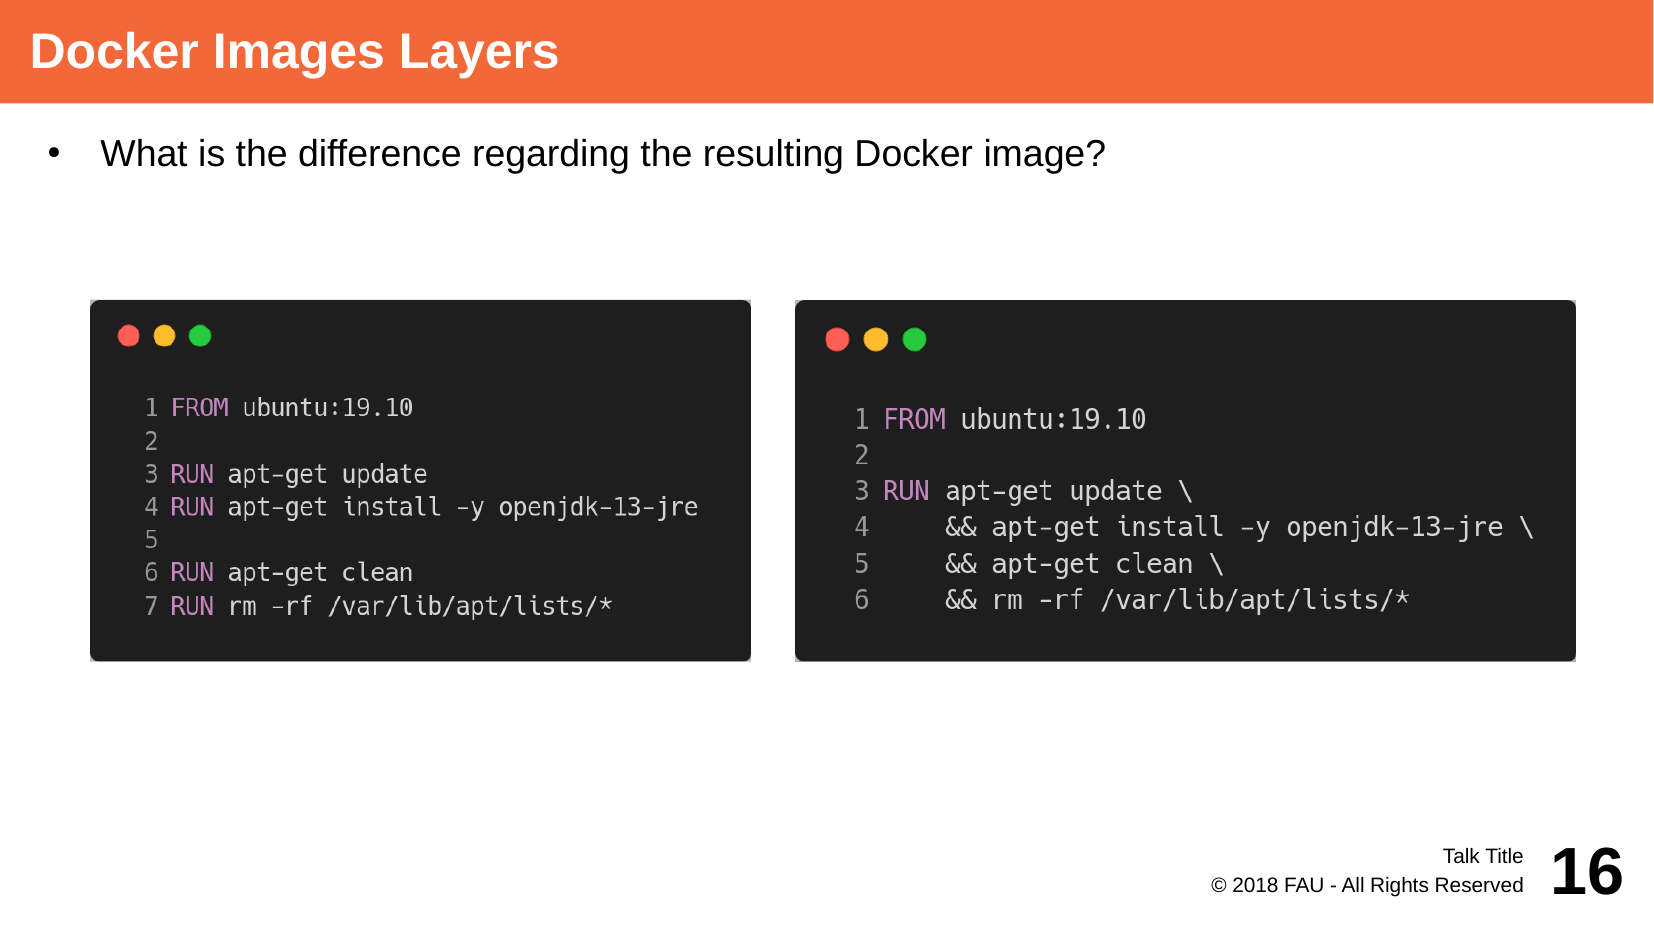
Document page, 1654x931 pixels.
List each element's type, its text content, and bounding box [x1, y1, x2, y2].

picture [90, 299, 751, 662]
picture [795, 299, 1576, 662]
title Docker Images Layers [0, 0, 1654, 104]
list What is the difference regarding the resulting Docker image? [29, 132, 1625, 813]
